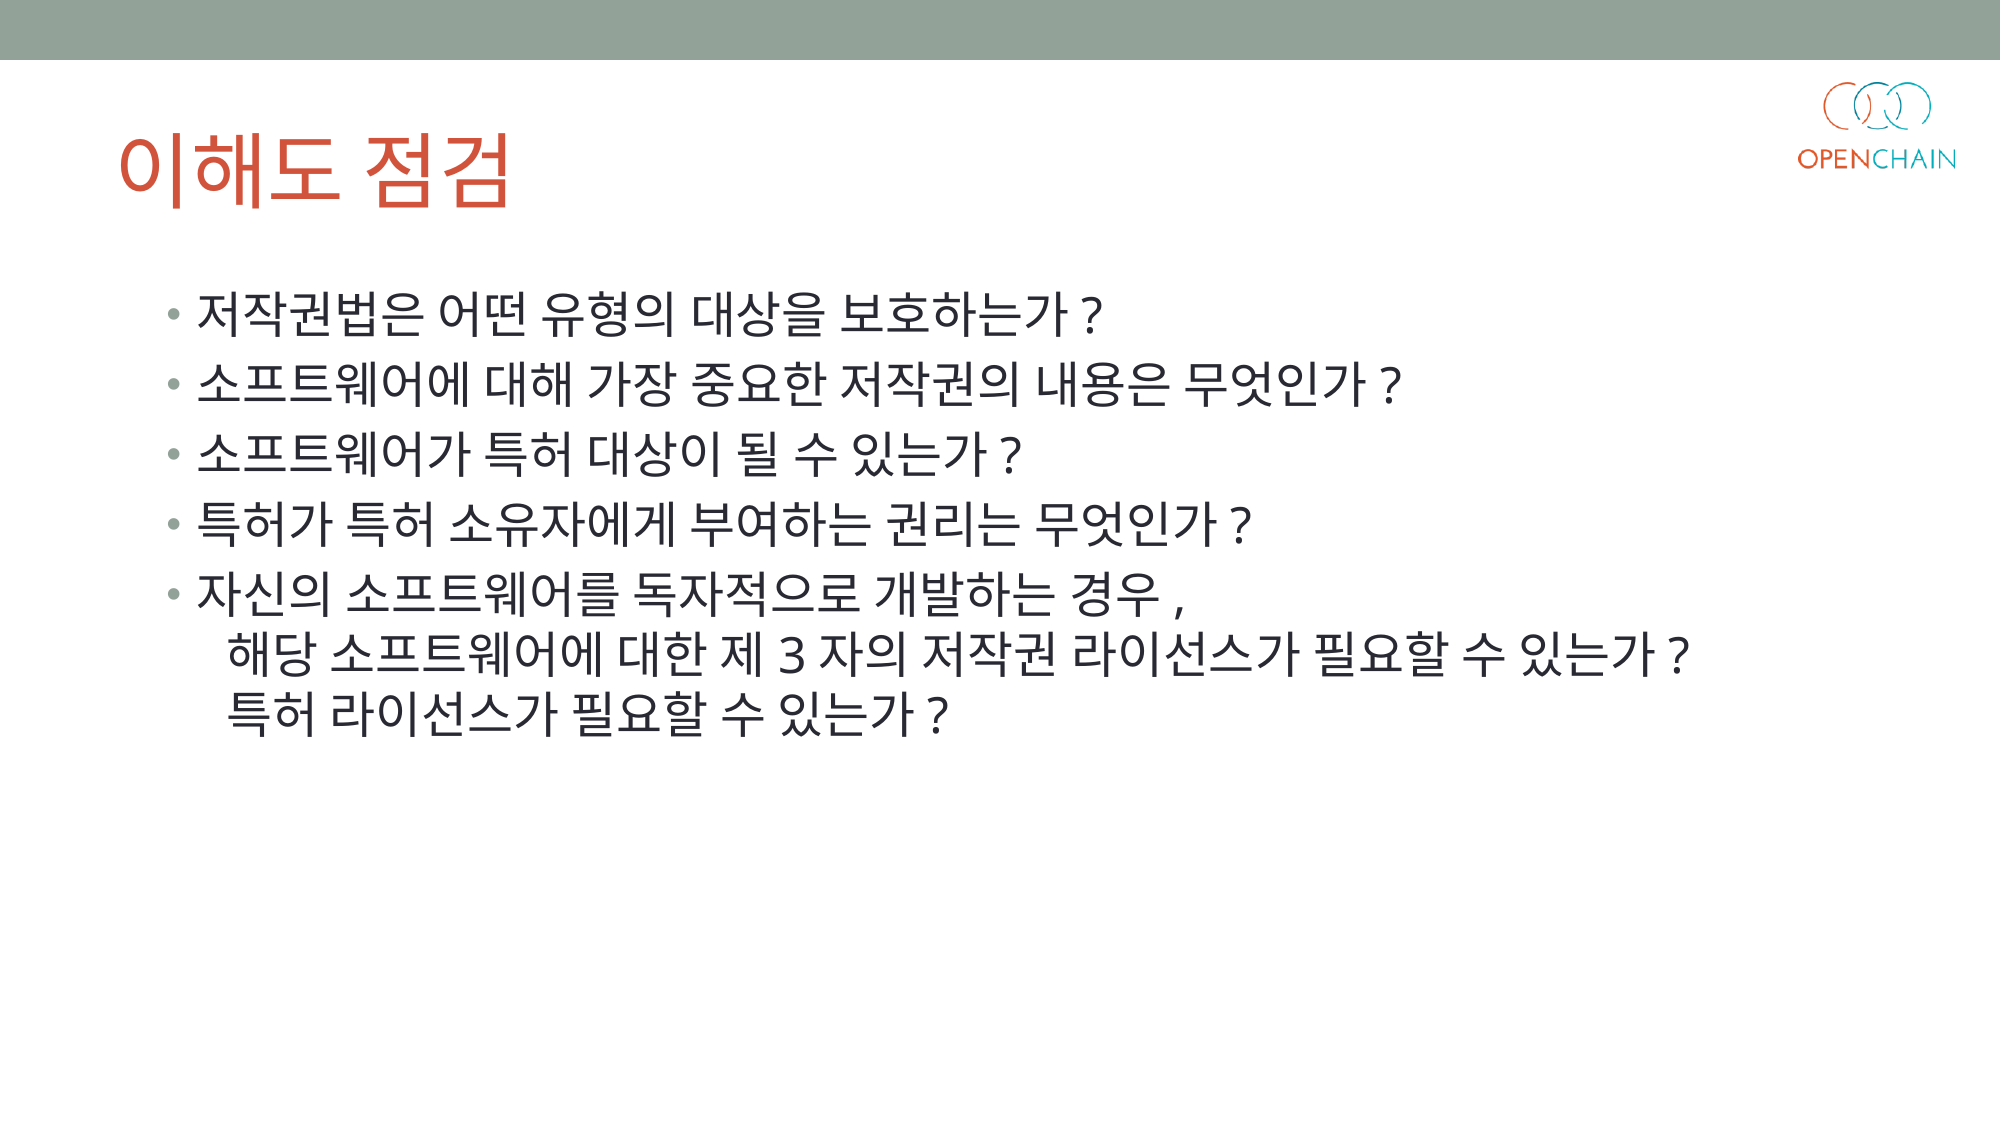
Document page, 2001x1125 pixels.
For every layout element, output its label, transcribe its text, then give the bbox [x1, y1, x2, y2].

title 이해도 점검 [99, 87, 1900, 251]
list 저작권법은 어떤 유형의 대상을 보호하는가? 소프트웨어에 대해 가장 중요한 저작권의 내용은 무엇인가? 소프트웨어가 특허 대상이 될 수 있는가? 특허가 특허 소유자에게 부여하는 권리는 무엇인가? 자신의 소프트웨어를 독자적으로 개발하는 경우, 해당 소프트웨어에 대한 제3자의 저작권 라이선스가 필요할 수 있는가? 특허 라이선스가 필요할 수 있는가? [151, 275, 1877, 977]
